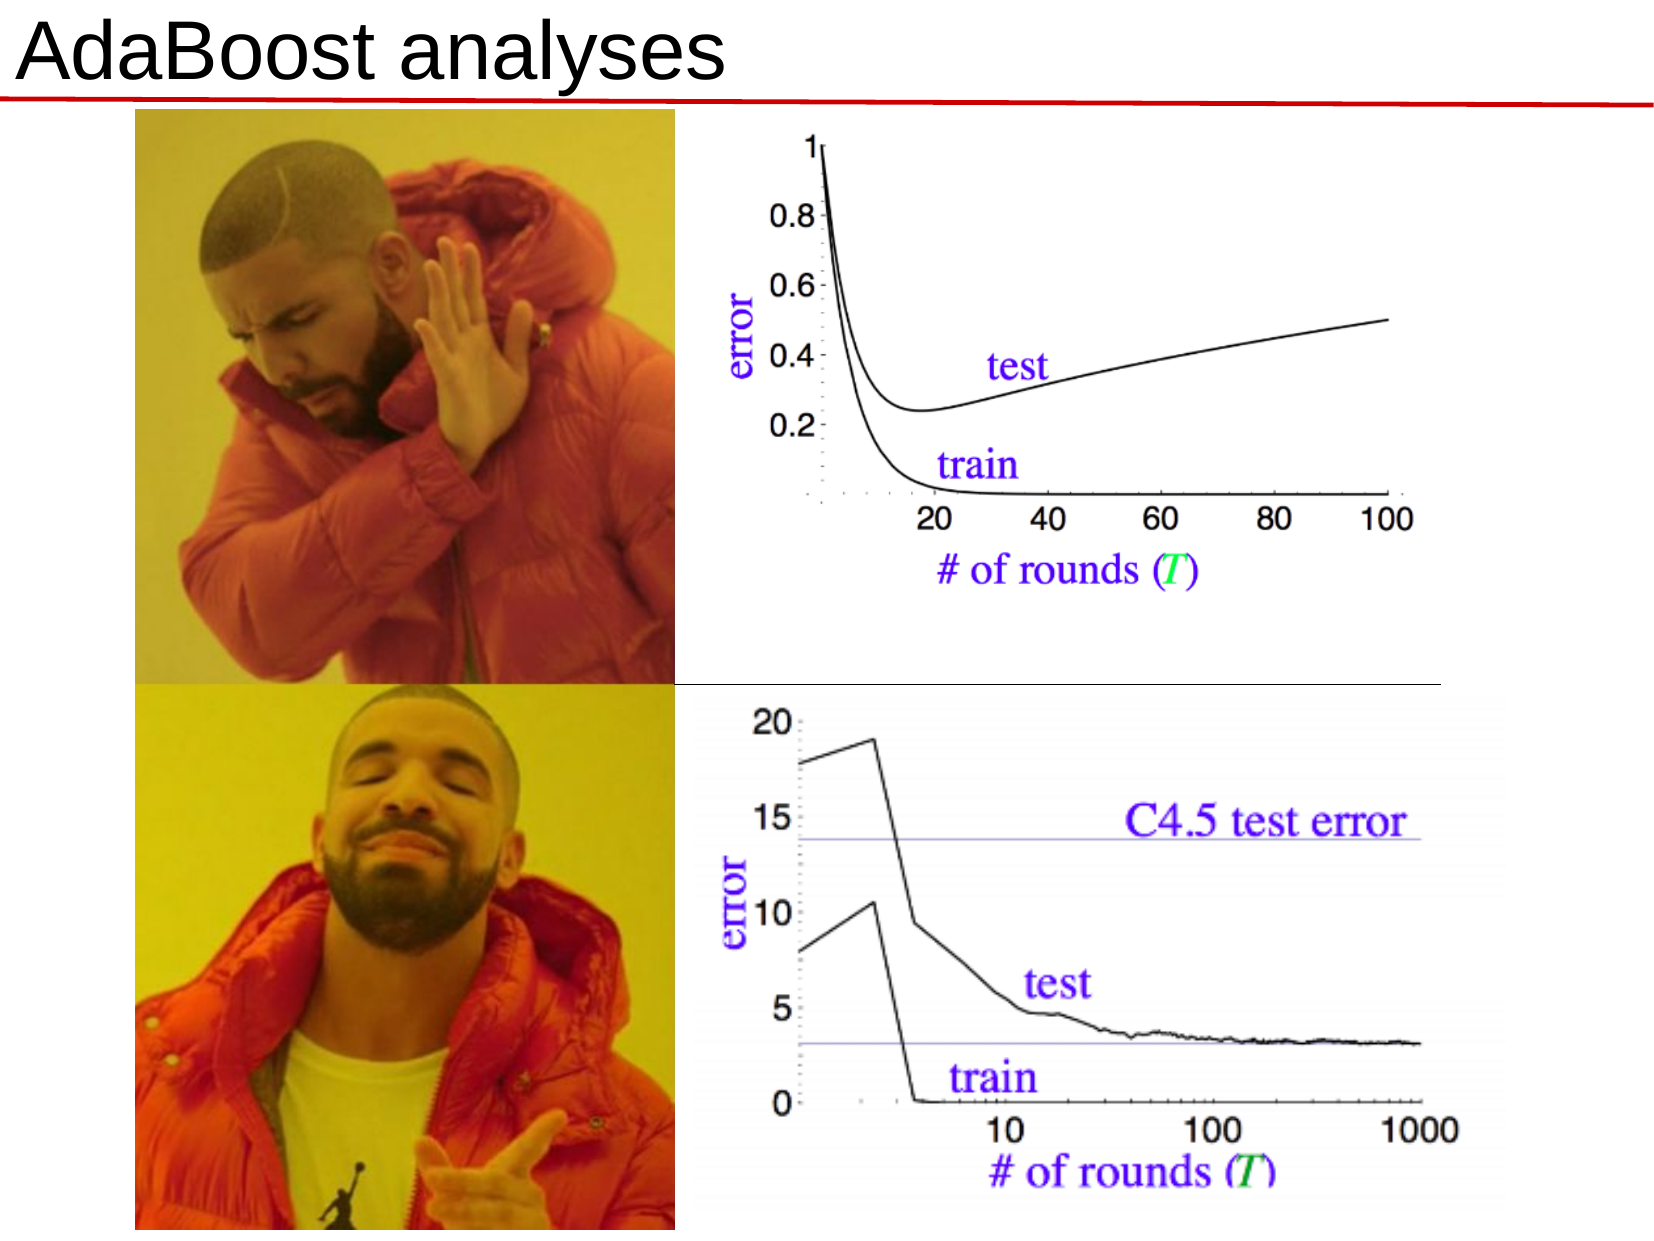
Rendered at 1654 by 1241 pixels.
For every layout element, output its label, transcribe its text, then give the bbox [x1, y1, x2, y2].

title AdaBoost analyses [15, 3, 1504, 97]
picture [135, 109, 1560, 1241]
